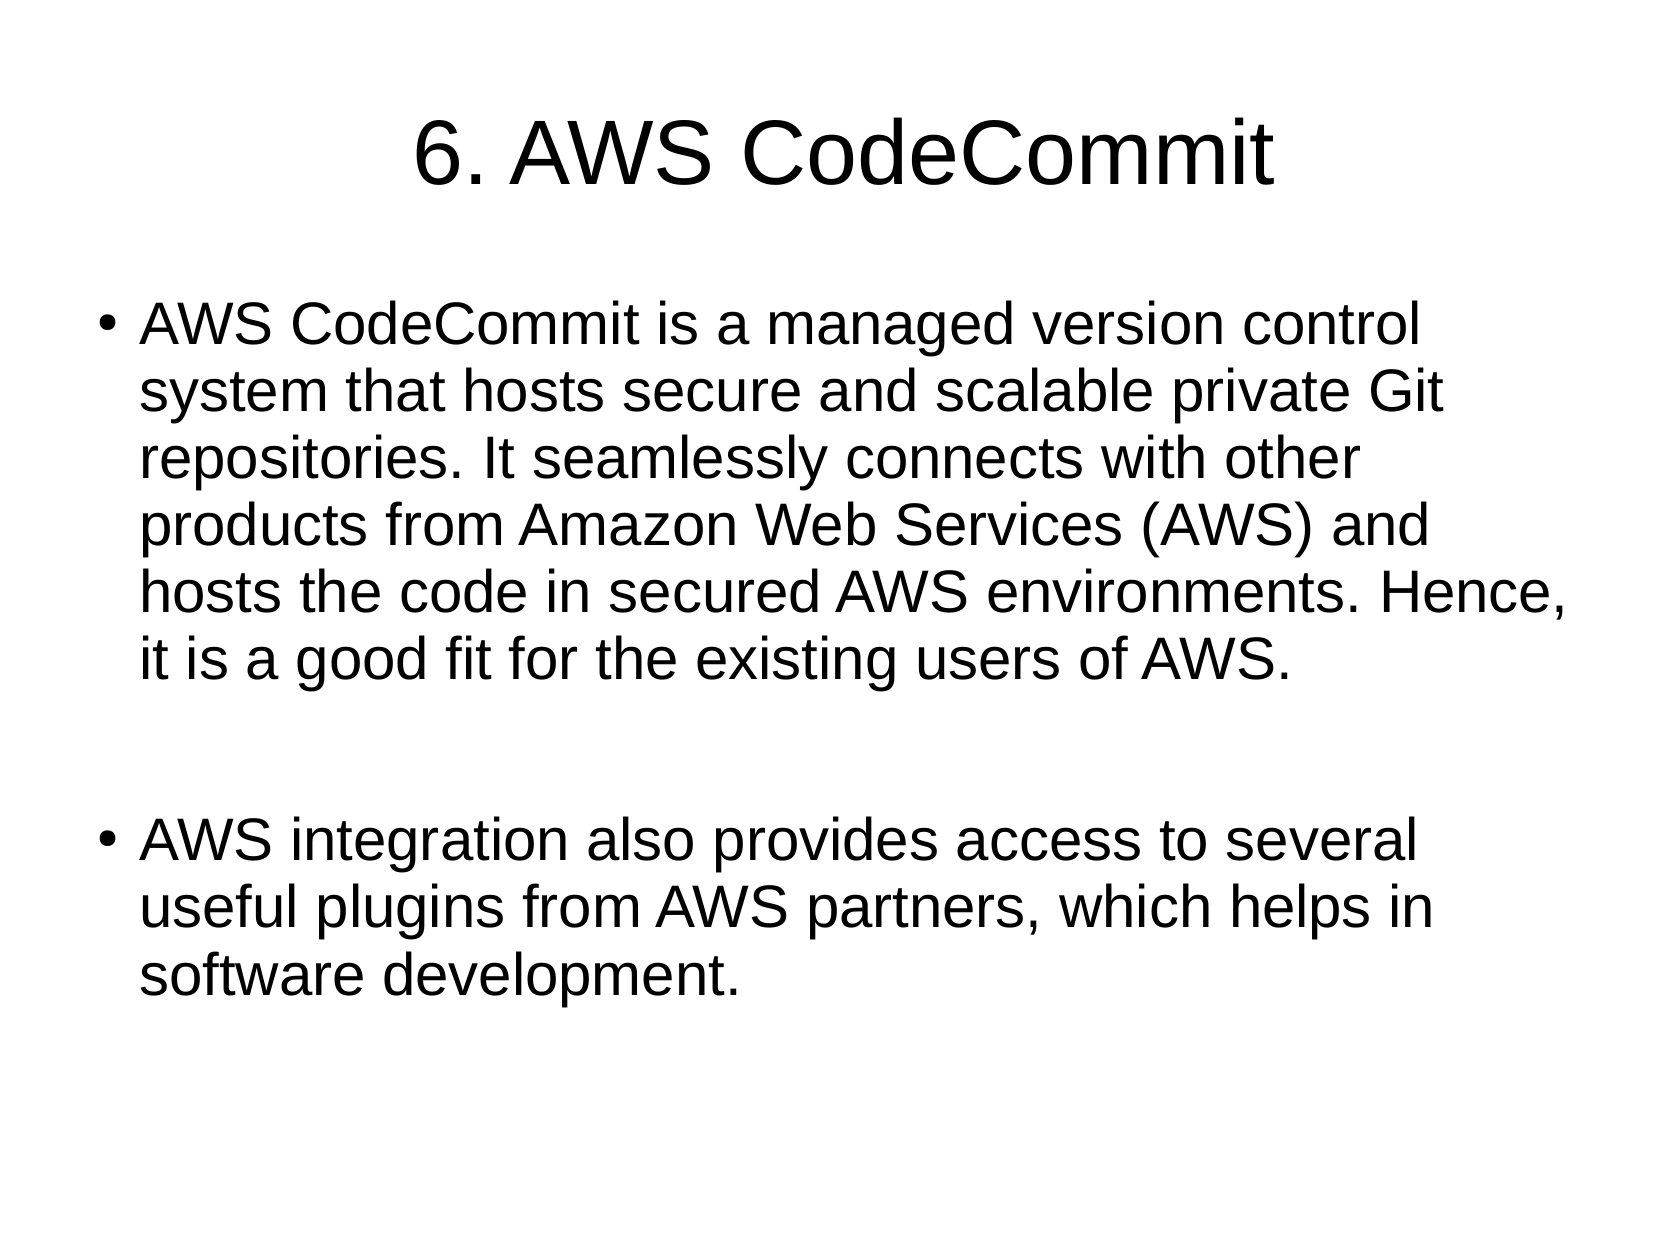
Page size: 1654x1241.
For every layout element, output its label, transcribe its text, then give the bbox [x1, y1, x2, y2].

title 6. AWS CodeCommit [82, 49, 1571, 257]
list AWS CodeCommit is a managed version control system that hosts secure and scalable private Git repositories. It seamlessly connects with other products from Amazon Web Services (AWS) and hosts the code in secured AWS environments. Hence, it is a good fit for the existing users of AWS. AWS integration also provides access to several useful plugins from AWS partners, which helps in software development. [82, 290, 1571, 1010]
